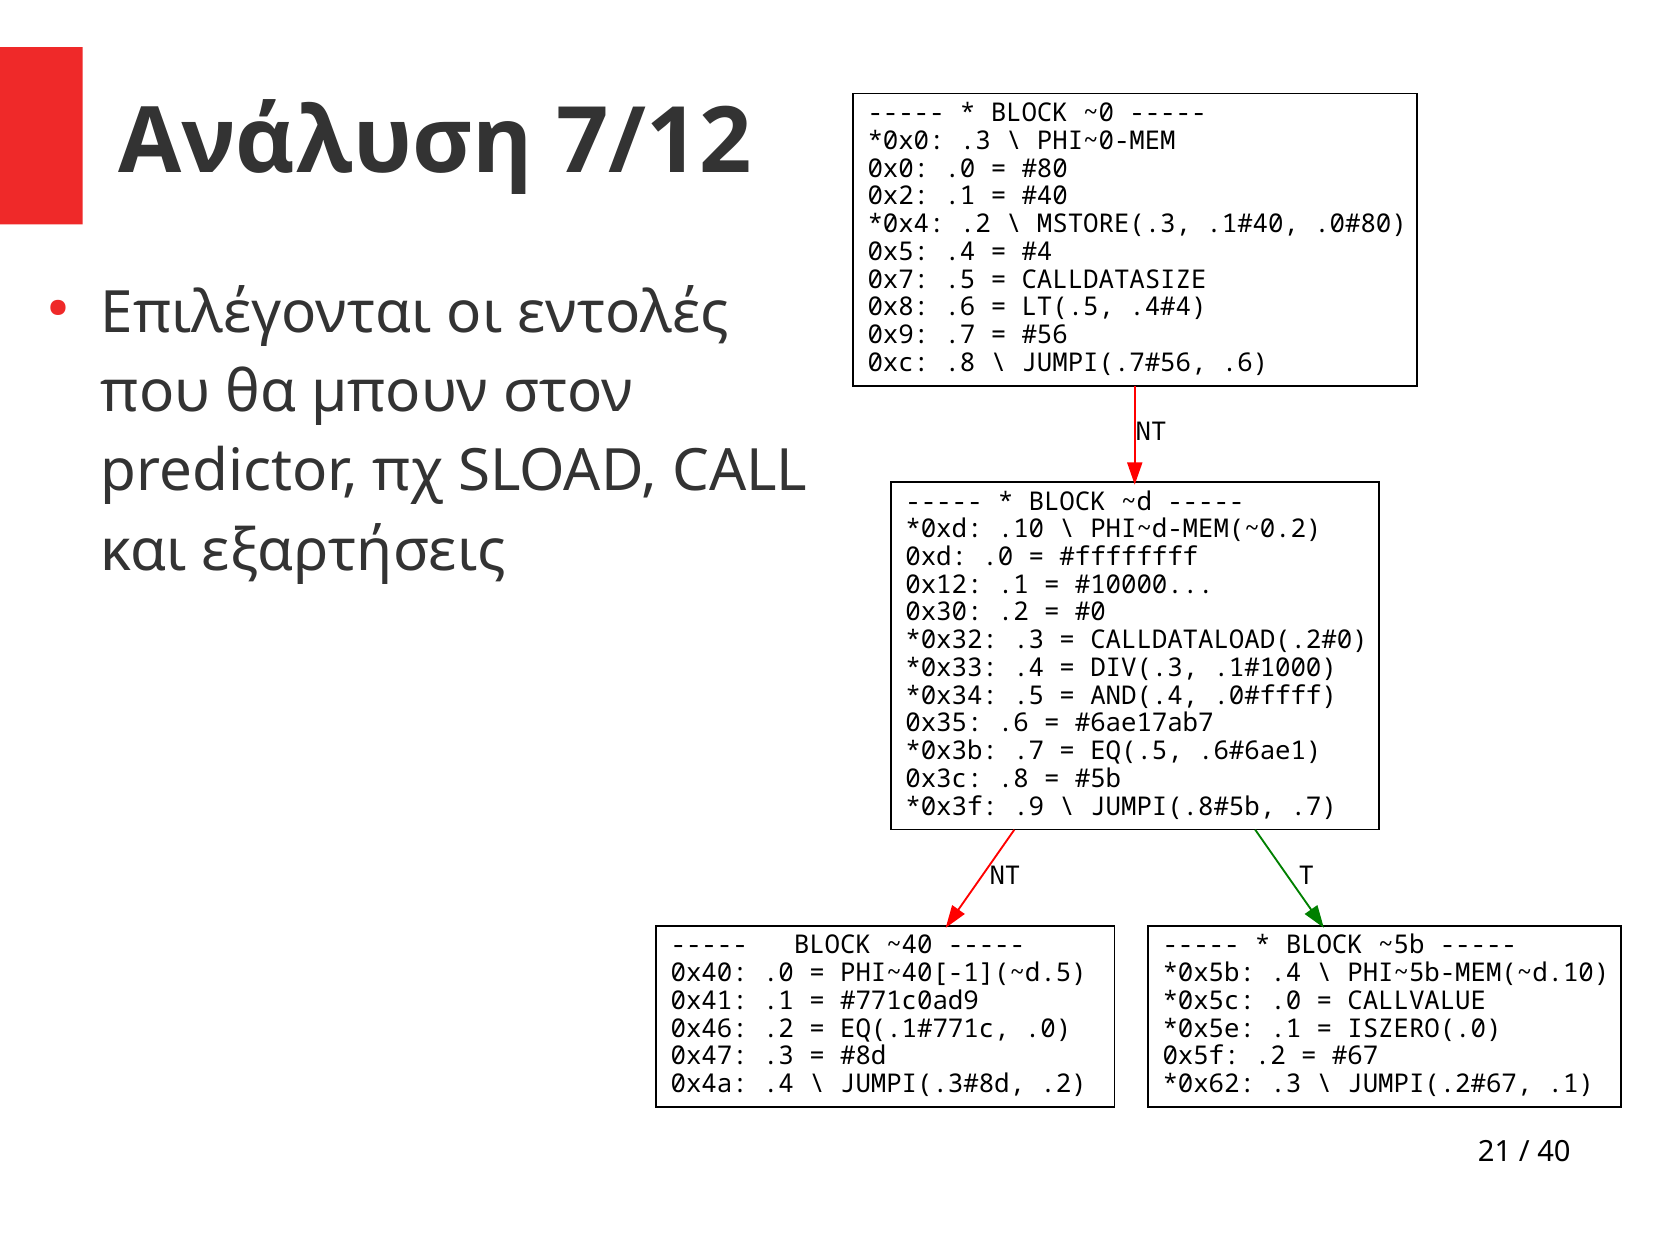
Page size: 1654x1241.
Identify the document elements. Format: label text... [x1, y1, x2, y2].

list Επιλέγονται οι εντολές που θα μπουν στον predictor, πχ SLOAD, CALL και εξαρτήσεις [30, 270, 647, 796]
title Ανάλυση 7/12 [118, 33, 1571, 241]
picture [647, 84, 1630, 1116]
